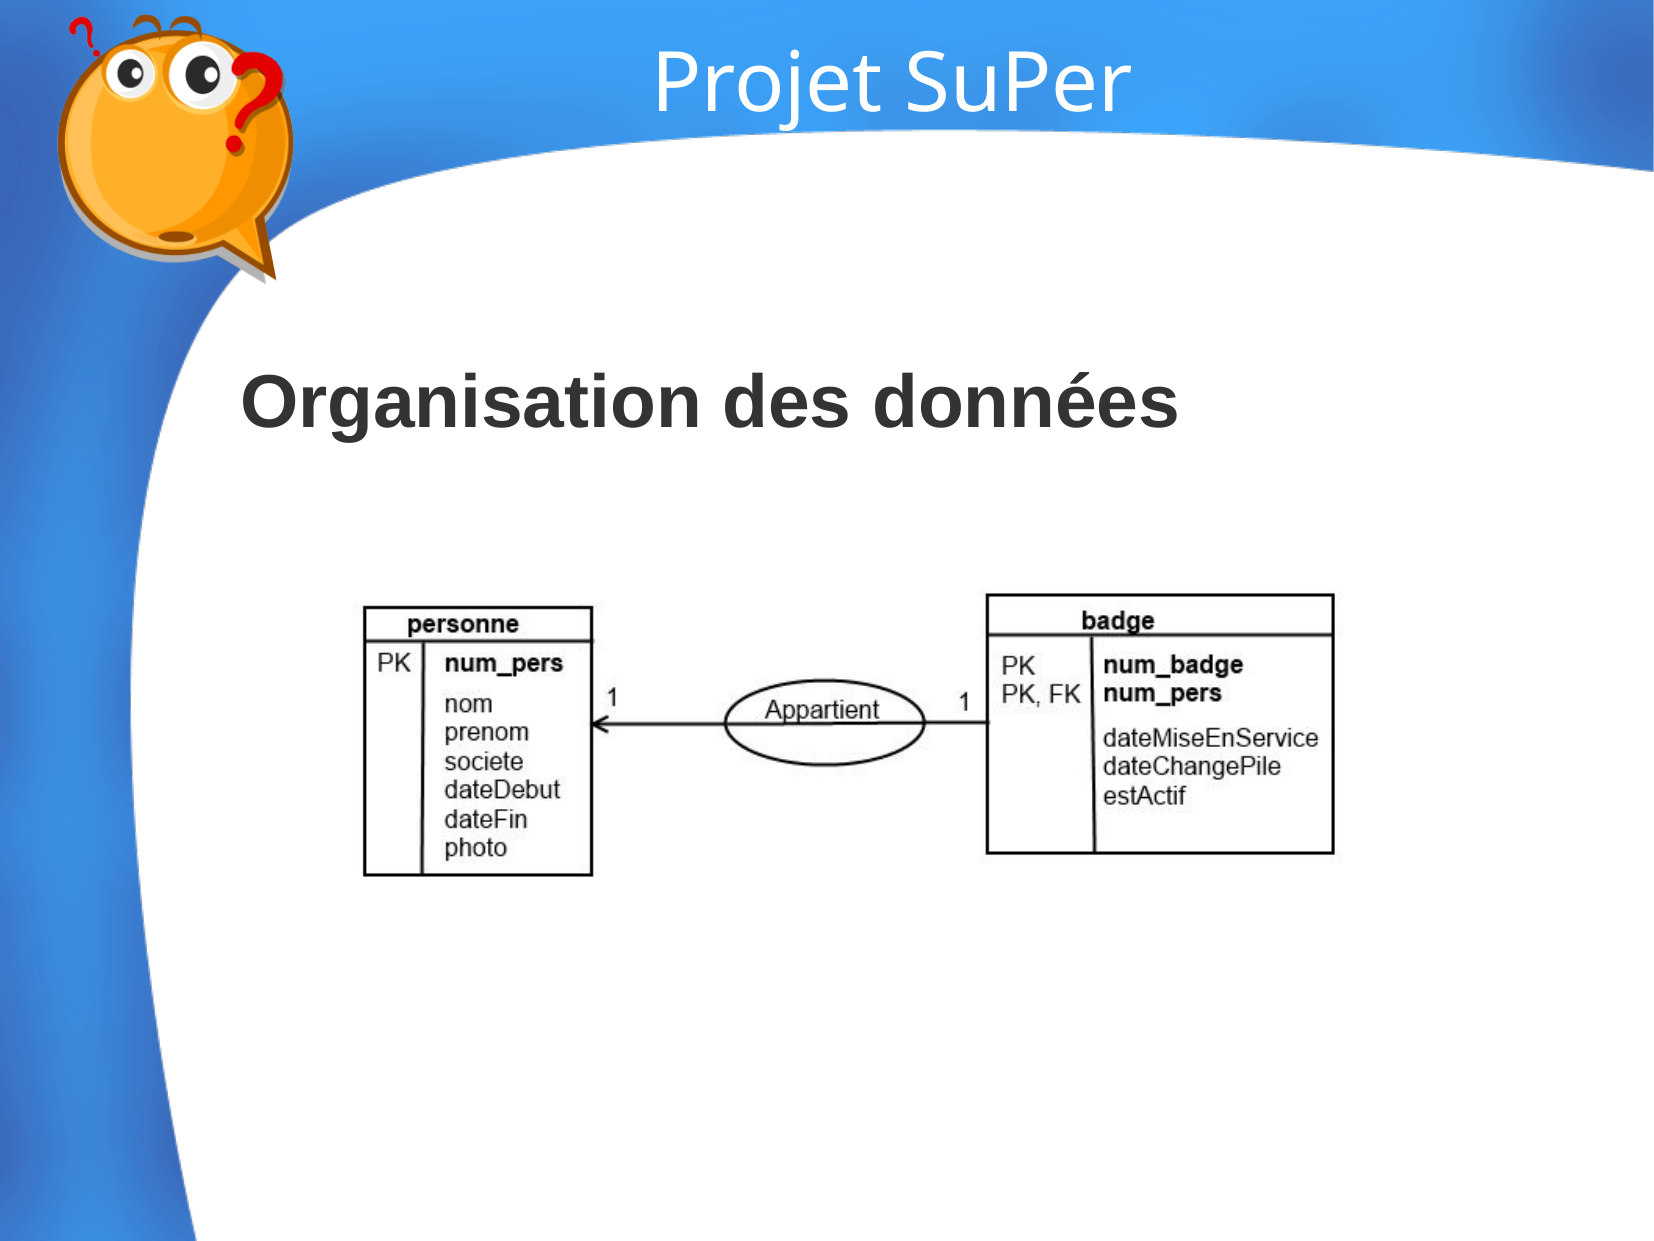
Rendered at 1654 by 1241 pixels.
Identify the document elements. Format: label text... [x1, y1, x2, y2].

picture [0, 0, 1654, 1241]
list Organisation des données [240, 360, 1246, 526]
title Projet SuPer [301, 12, 1486, 148]
list Itération deux [465, 189, 1336, 439]
